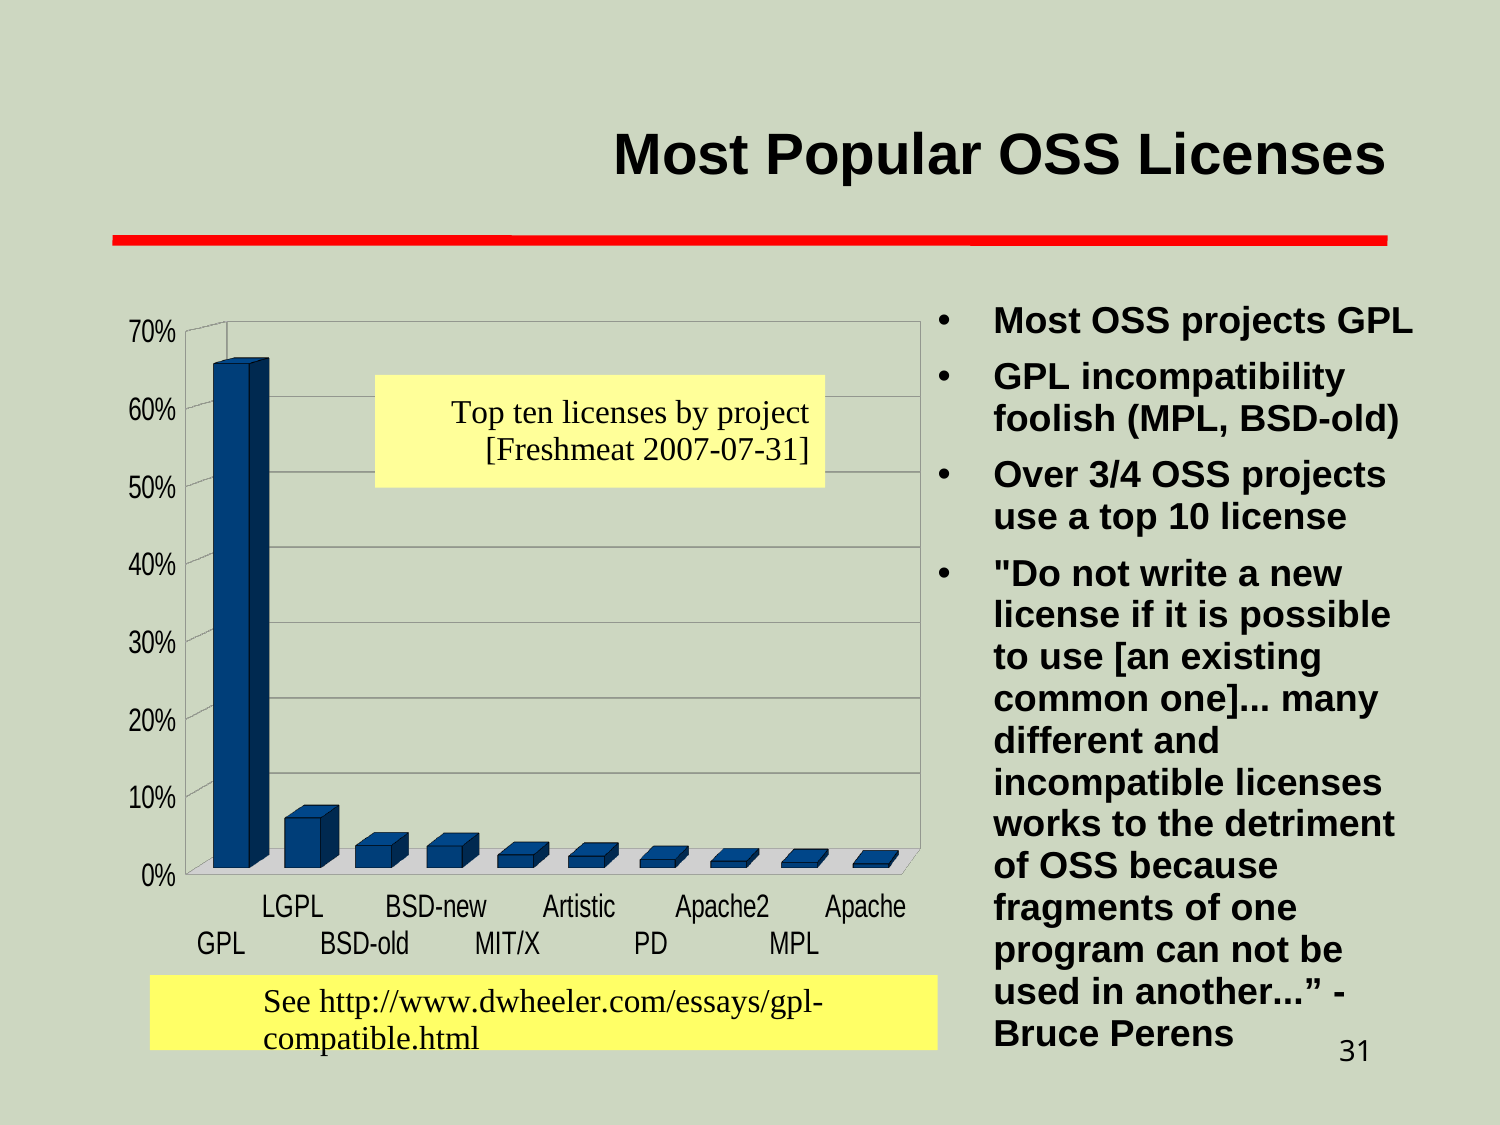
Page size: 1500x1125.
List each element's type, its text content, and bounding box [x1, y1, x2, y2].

text_box Top ten licenses by project [Freshmeat 2007-07-31] [375, 374, 826, 488]
text_box See http://www.dwheeler.com/essays/gpl-compatible.html [149, 975, 938, 1051]
title Most Popular OSS Licenses [337, 85, 1388, 224]
chart [111, 299, 937, 976]
list Most OSS projects GPL GPL incompatibility foolish (MPL, BSD-old) Over 3/4 OSS projects use a top 10 license "Do not write a new license if it is possible to use [an existing common one]... many different and incompatible licenses works to the detriment of OSS because fragments of one program can not be used in another...” - Bruce Perens [937, 299, 1425, 1084]
